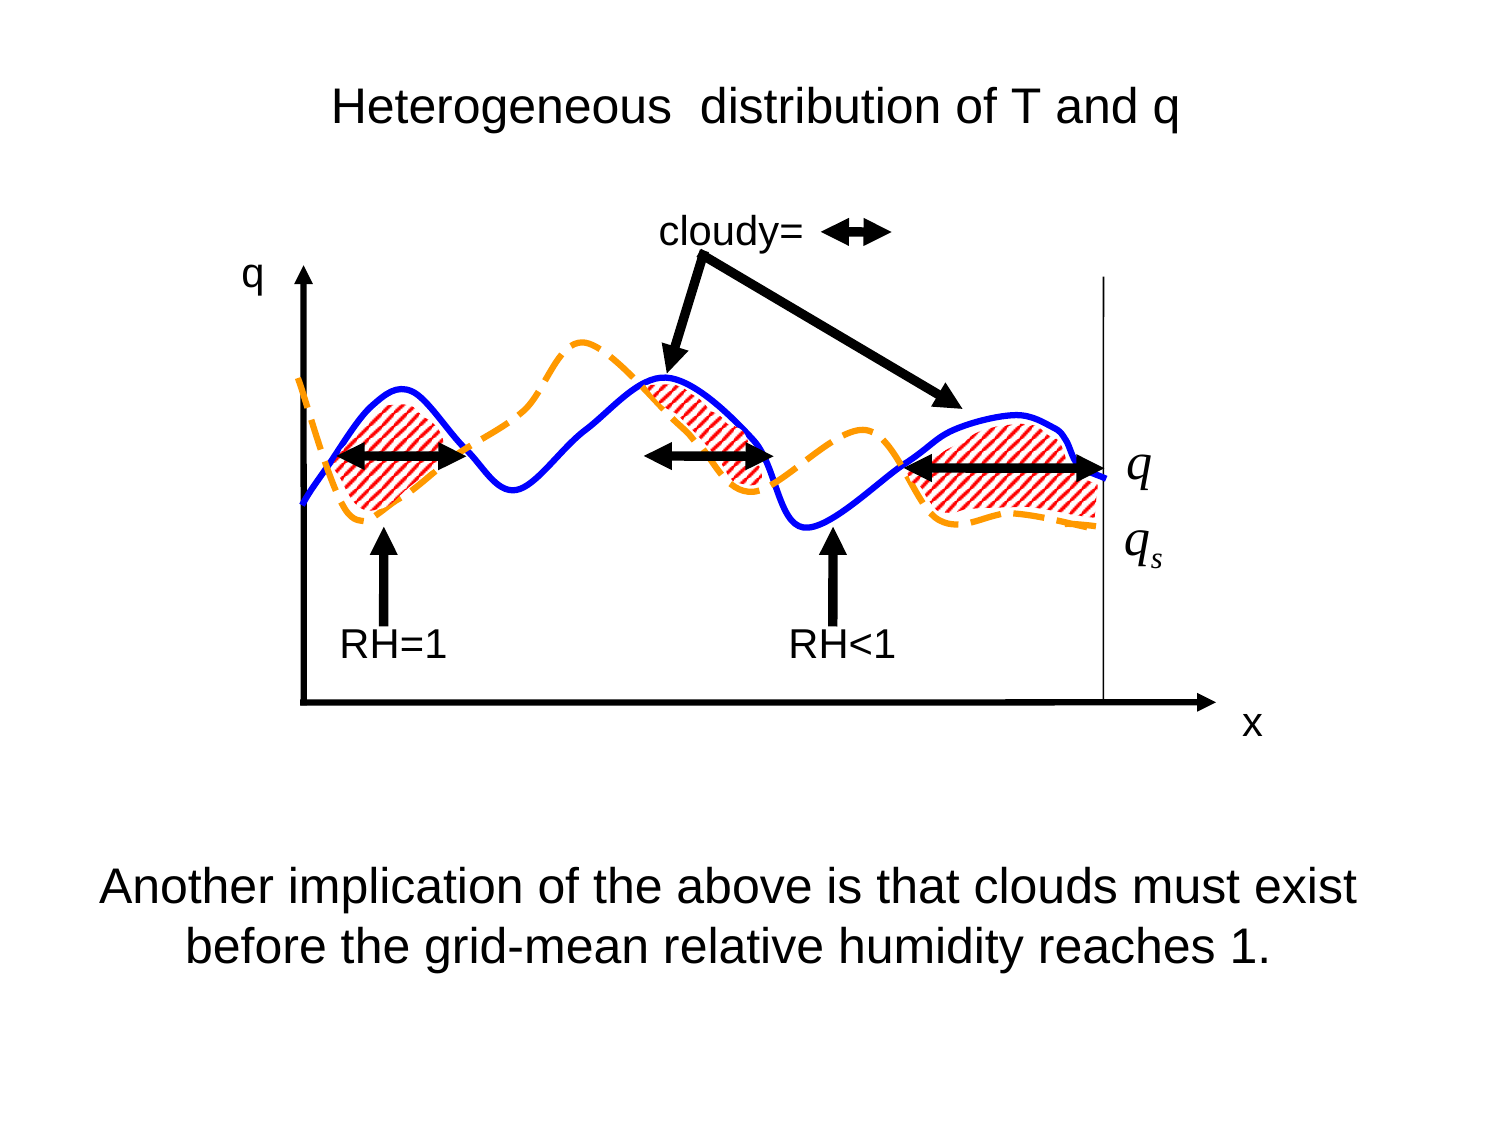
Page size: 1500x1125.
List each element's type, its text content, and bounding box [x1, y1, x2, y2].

text_box [339, 393, 459, 454]
text_box cloudy= [643, 196, 819, 262]
text_box RH<1 [773, 609, 912, 676]
text_box [194, 196, 1305, 764]
text_box q [226, 237, 280, 304]
chart [1115, 444, 1173, 582]
text_box [307, 381, 1102, 699]
text_box Another implication of the above is that clouds must exist before the grid-mean relative humidity reaches 1. [41, 845, 1417, 982]
text_box RH=1 [324, 609, 463, 676]
text_box x [1227, 687, 1279, 753]
text_box [918, 419, 1072, 463]
text_box Heterogeneous distribution of T and q [242, 66, 1270, 142]
